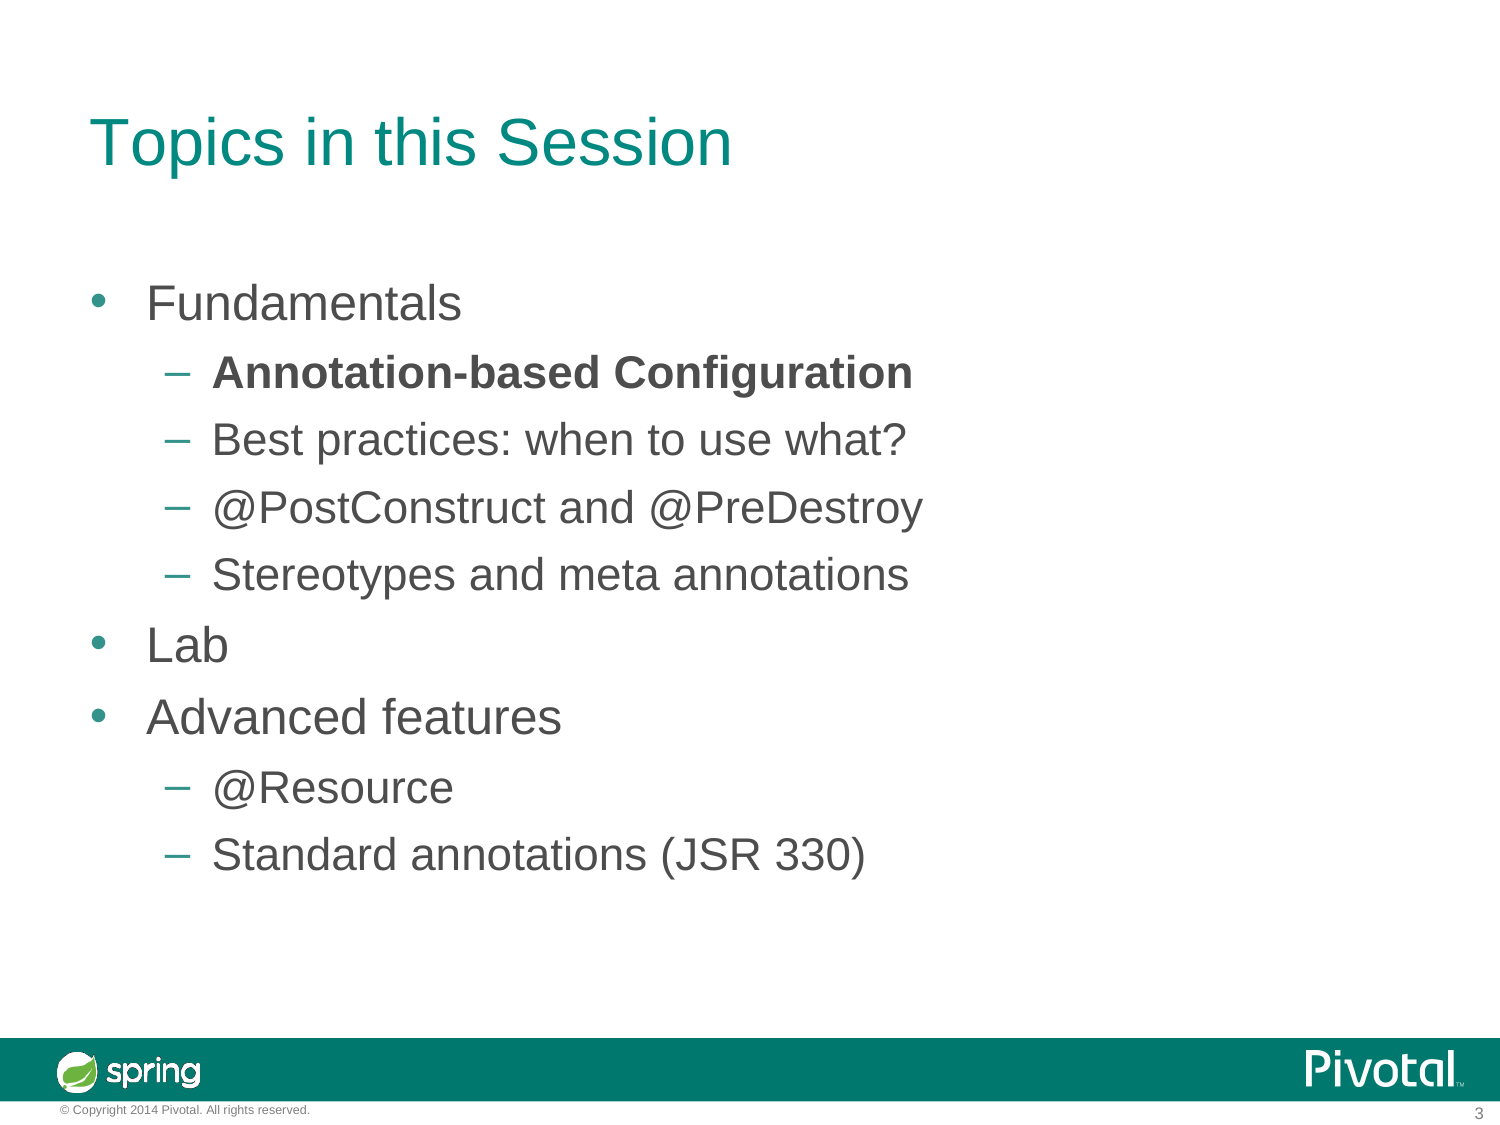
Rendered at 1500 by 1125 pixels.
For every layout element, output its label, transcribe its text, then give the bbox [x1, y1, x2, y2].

list Fundamentals Annotation-based Configuration Best practices: when to use what? @PostConstruct and @PreDestroy Stereotypes and meta annotations Lab Advanced features @Resource Standard annotations (JSR 330) [75, 262, 1426, 1023]
picture [1306, 1050, 1464, 1087]
title Topics in this Session [75, 45, 1426, 233]
picture [32, 1041, 210, 1103]
